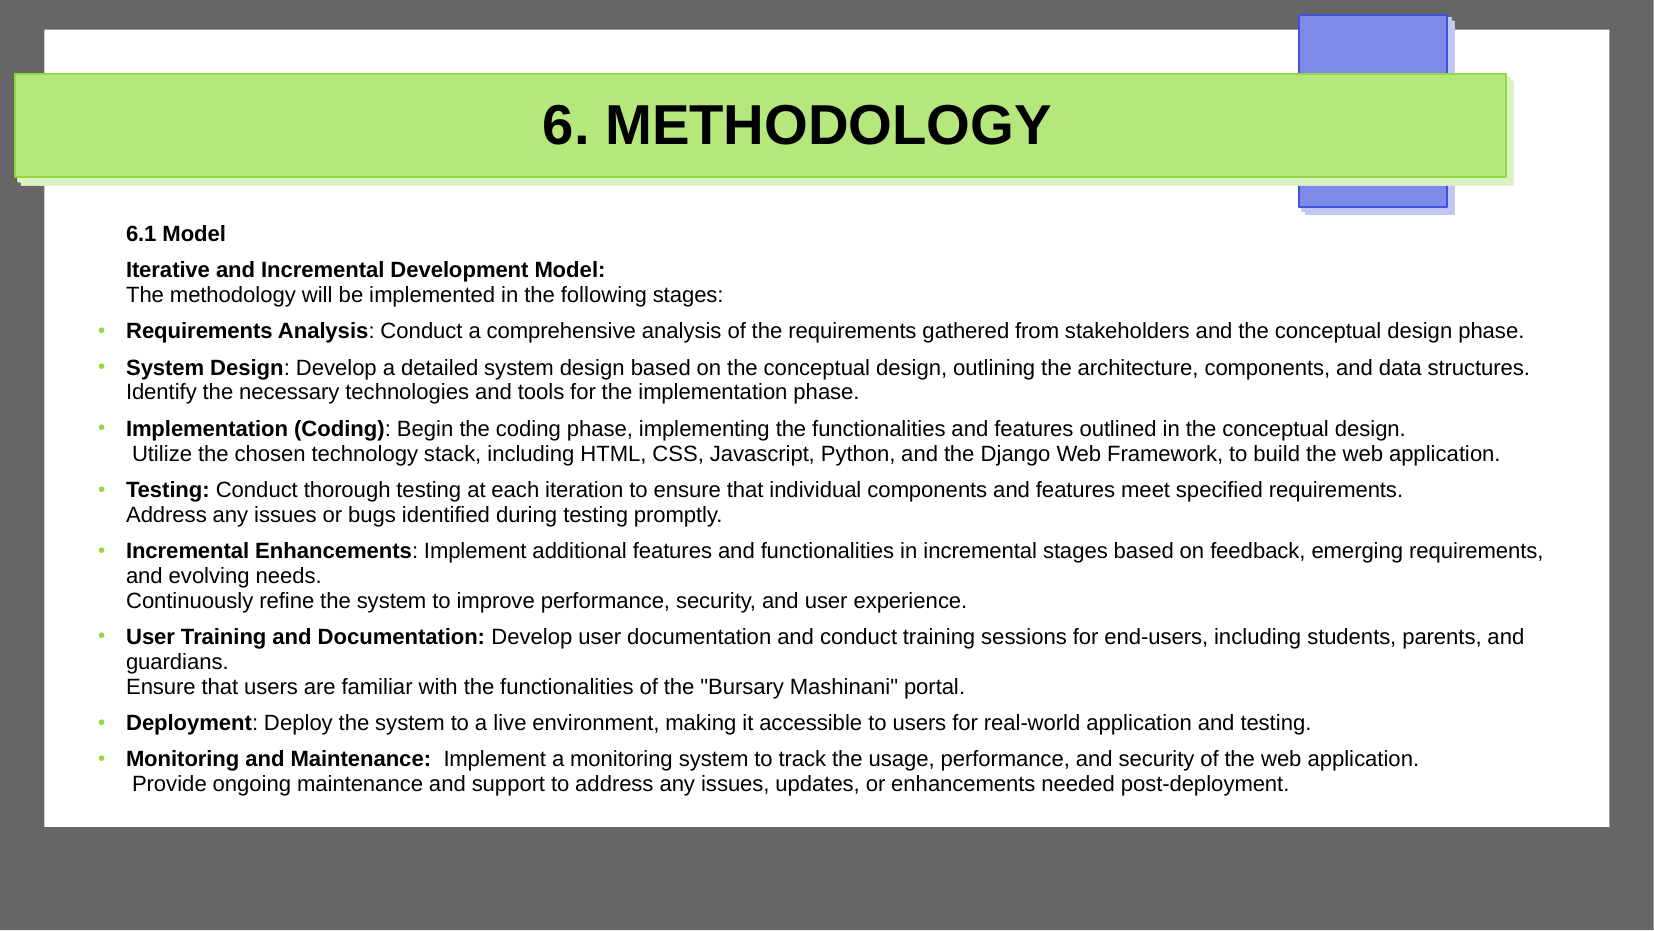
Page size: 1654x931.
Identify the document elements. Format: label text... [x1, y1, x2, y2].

list 6.1 Model Iterative and Incremental Development Model: The methodology will be implemented in the following stages: Requirements Analysis: Conduct a comprehensive analysis of the requirements gathered from stakeholders and the conceptual design phase. System Design: Develop a detailed system design based on the conceptual design, outlining the architecture, components, and data structures. Identify the necessary technologies and tools for the implementation phase. Implementation (Coding): Begin the coding phase, implementing the functionalities and features outlined in the conceptual design. Utilize the chosen technology stack, including HTML, CSS, Javascript, Python, and the Django Web Framework, to build the web application. Testing: Conduct thorough testing at each iteration to ensure that individual components and features meet specified requirements. Address any issues or bugs identified during testing promptly. Incremental Enhancements: Implement additional features and functionalities in incremental stages based on feedback, emerging requirements, and evolving needs. Continuously refine the system to improve performance, security, and user experience. User Training and Documentation: Develop user documentation and conduct training sessions for end-users, including students, parents, and guardians. Ensure that users are familiar with the functionalities of the "Bursary Mashinani" portal. Deployment: Deploy the system to a live environment, making it accessible to users for real-world application and testing. Monitoring and Maintenance: Implement a monitoring system to track the usage, performance, and security of the web application. Provide ongoing maintenance and support to address any issues, updates, or enhancements needed post-deployment. [88, 221, 1565, 813]
title 6. METHODOLOGY [88, 73, 1506, 178]
